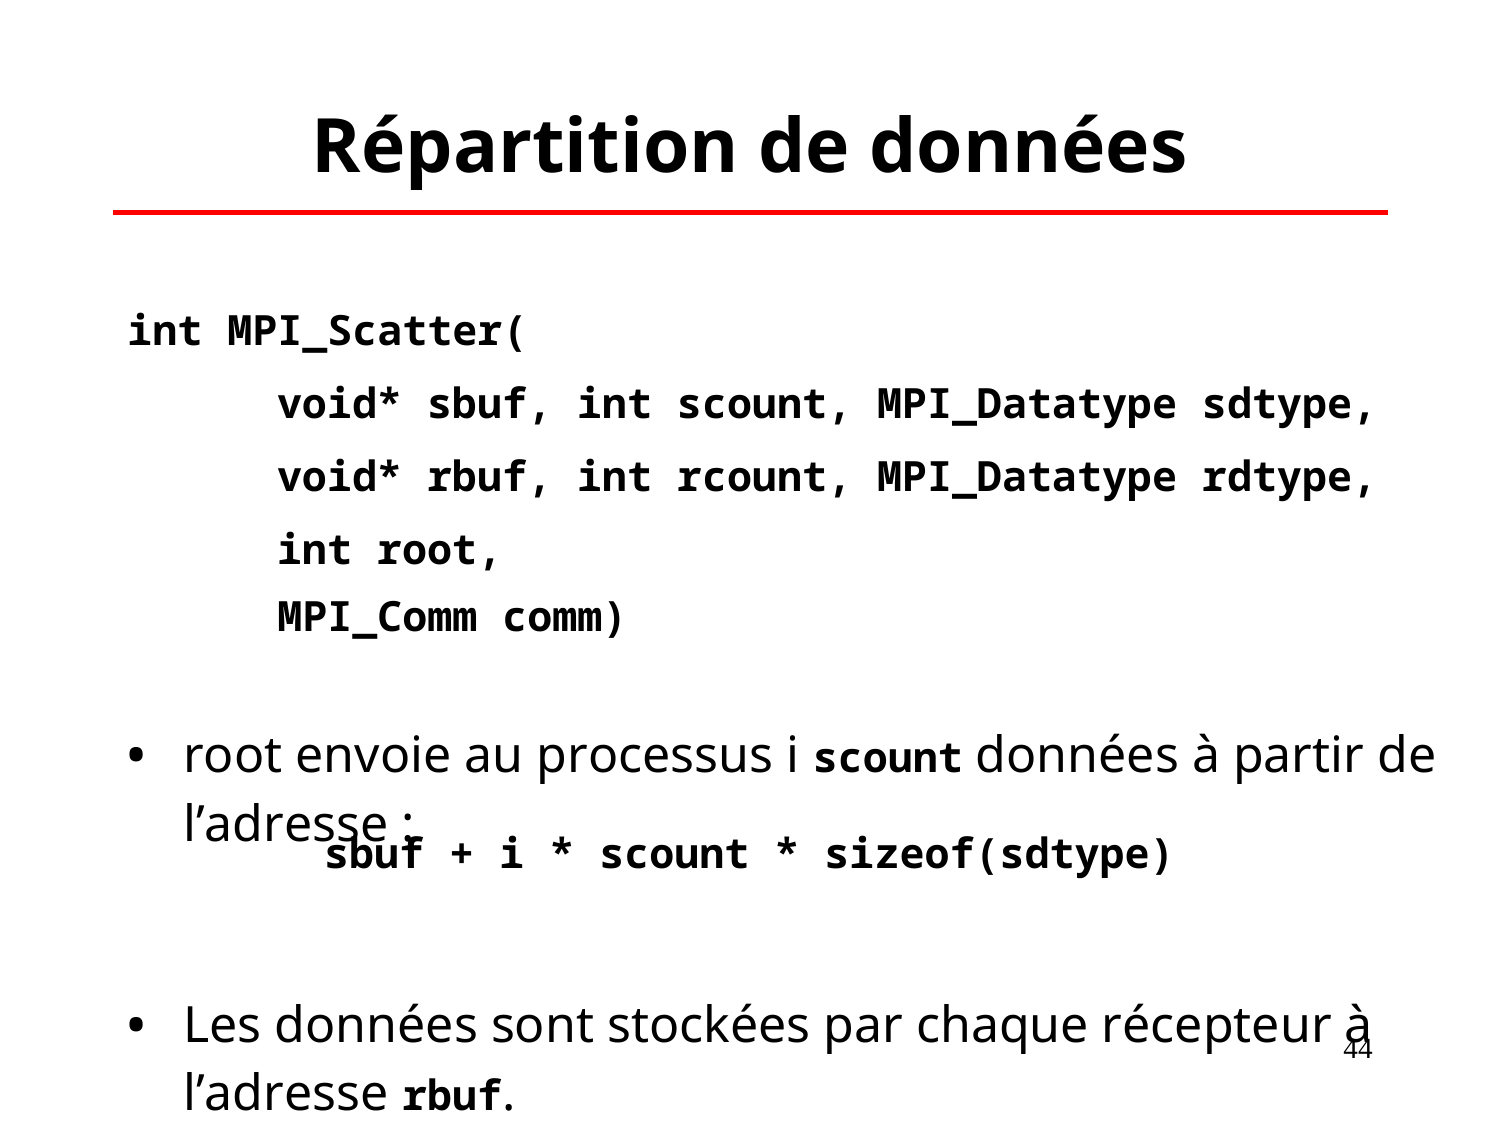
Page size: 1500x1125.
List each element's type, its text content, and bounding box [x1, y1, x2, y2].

title Répartition de données [112, 49, 1388, 238]
list int MPI_Scatter( void* sbuf, int scount, MPI_Datatype sdtype, void* rbuf, int rcount, MPI_Datatype rdtype, int root, MPI_Comm comm) root envoie au processus i scount données à partir de l’adresse : Les données sont stockées par chaque récepteur à l’adresse rbuf. [112, 287, 1457, 1065]
text_box sbuf + i * scount * sizeof(sdtype) [309, 815, 1190, 889]
